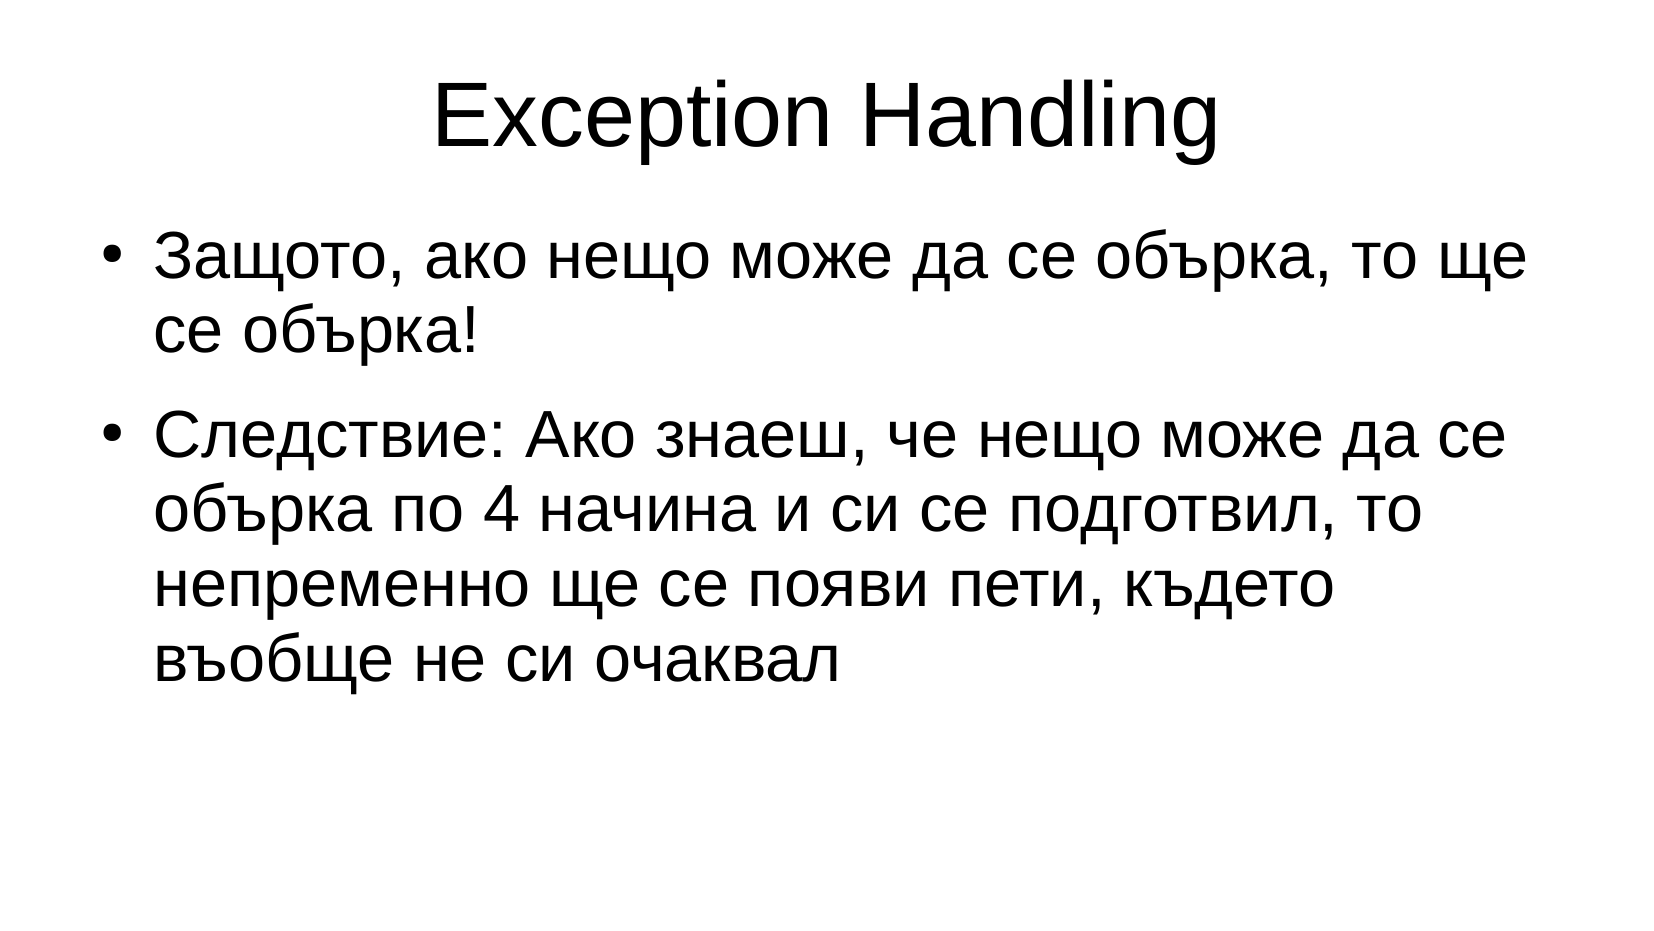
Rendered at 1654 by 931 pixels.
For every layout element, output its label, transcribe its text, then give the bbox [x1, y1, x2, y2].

title Exception Handling [82, 37, 1571, 193]
list Защото, ако нещо може да се обърка, то ще се обърка! Следствие: Ако знаеш, че нещо може да се обърка по 4 начина и си се подготвил, то непременно ще се появи пети, където въобще не си очаквал [82, 217, 1571, 758]
